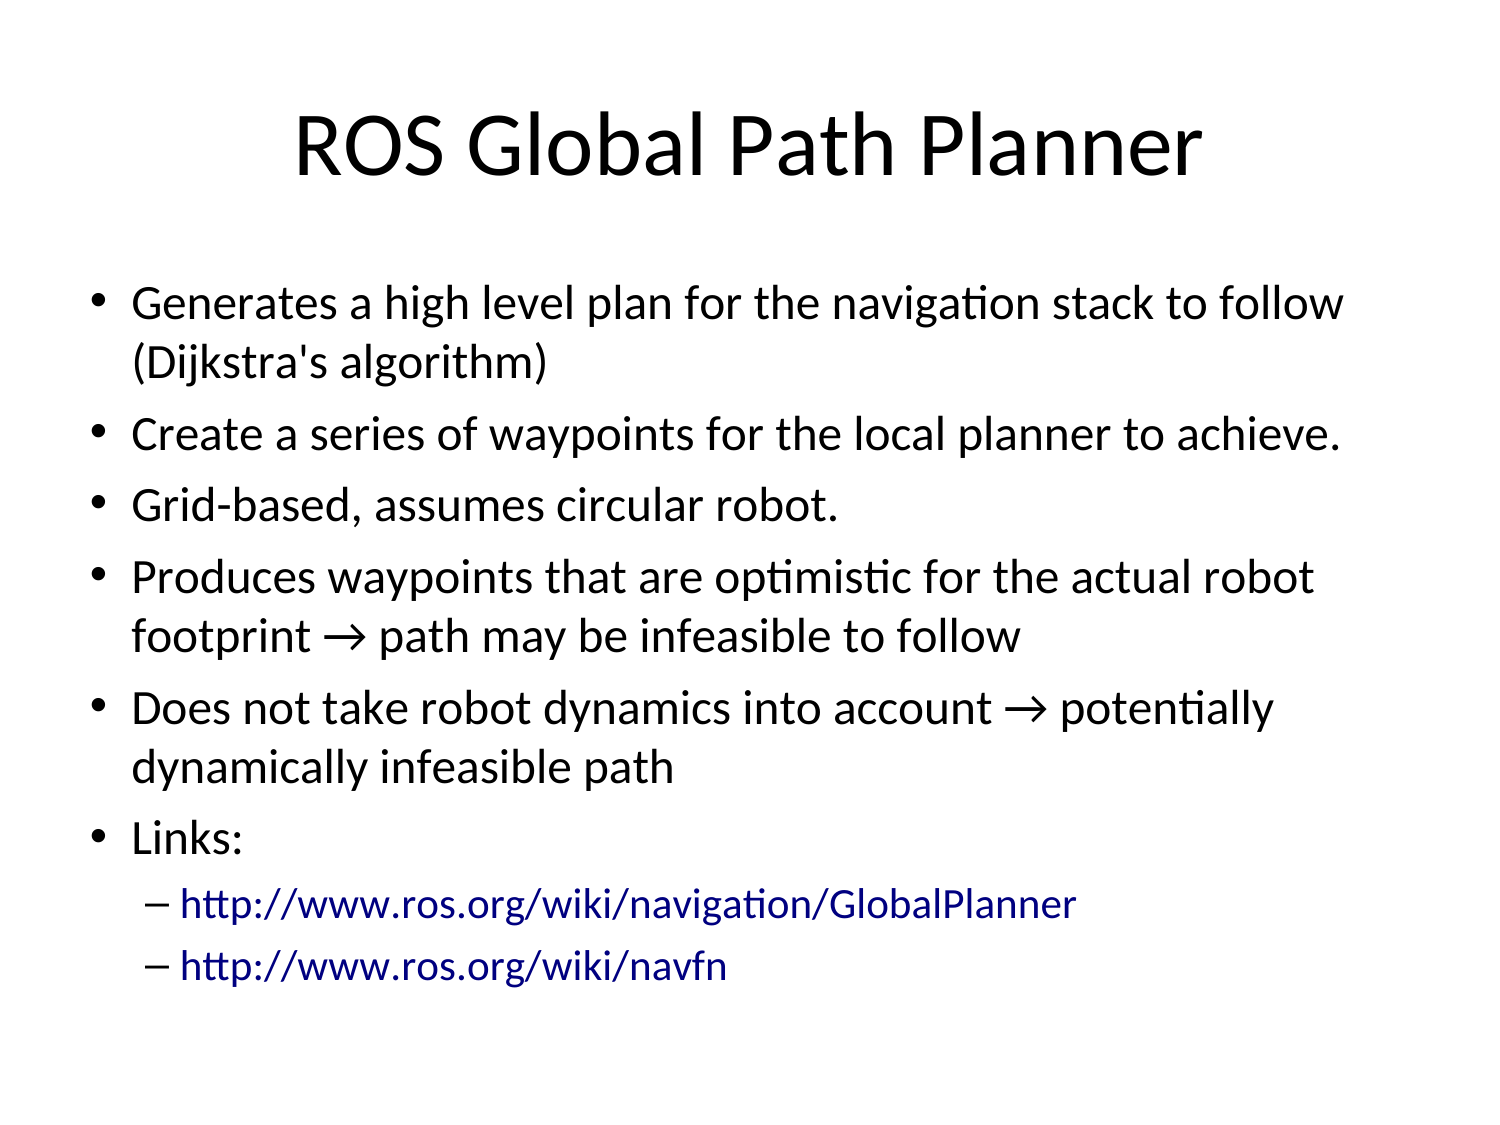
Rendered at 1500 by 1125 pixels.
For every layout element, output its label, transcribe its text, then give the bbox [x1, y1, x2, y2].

title ROS Global Path Planner [75, 20, 1426, 257]
list Generates a high level plan for the navigation stack to follow (Dijkstra's algorithm) Create a series of waypoints for the local planner to achieve. Grid-based, assumes circular robot. Produces waypoints that are optimistic for the actual robot footprint → path may be infeasible to follow Does not take robot dynamics into account → potentially dynamically infeasible path Links: http://www.ros.org/wiki/navigation/GlobalPlanner http://www.ros.org/wiki/navfn [75, 262, 1426, 1006]
